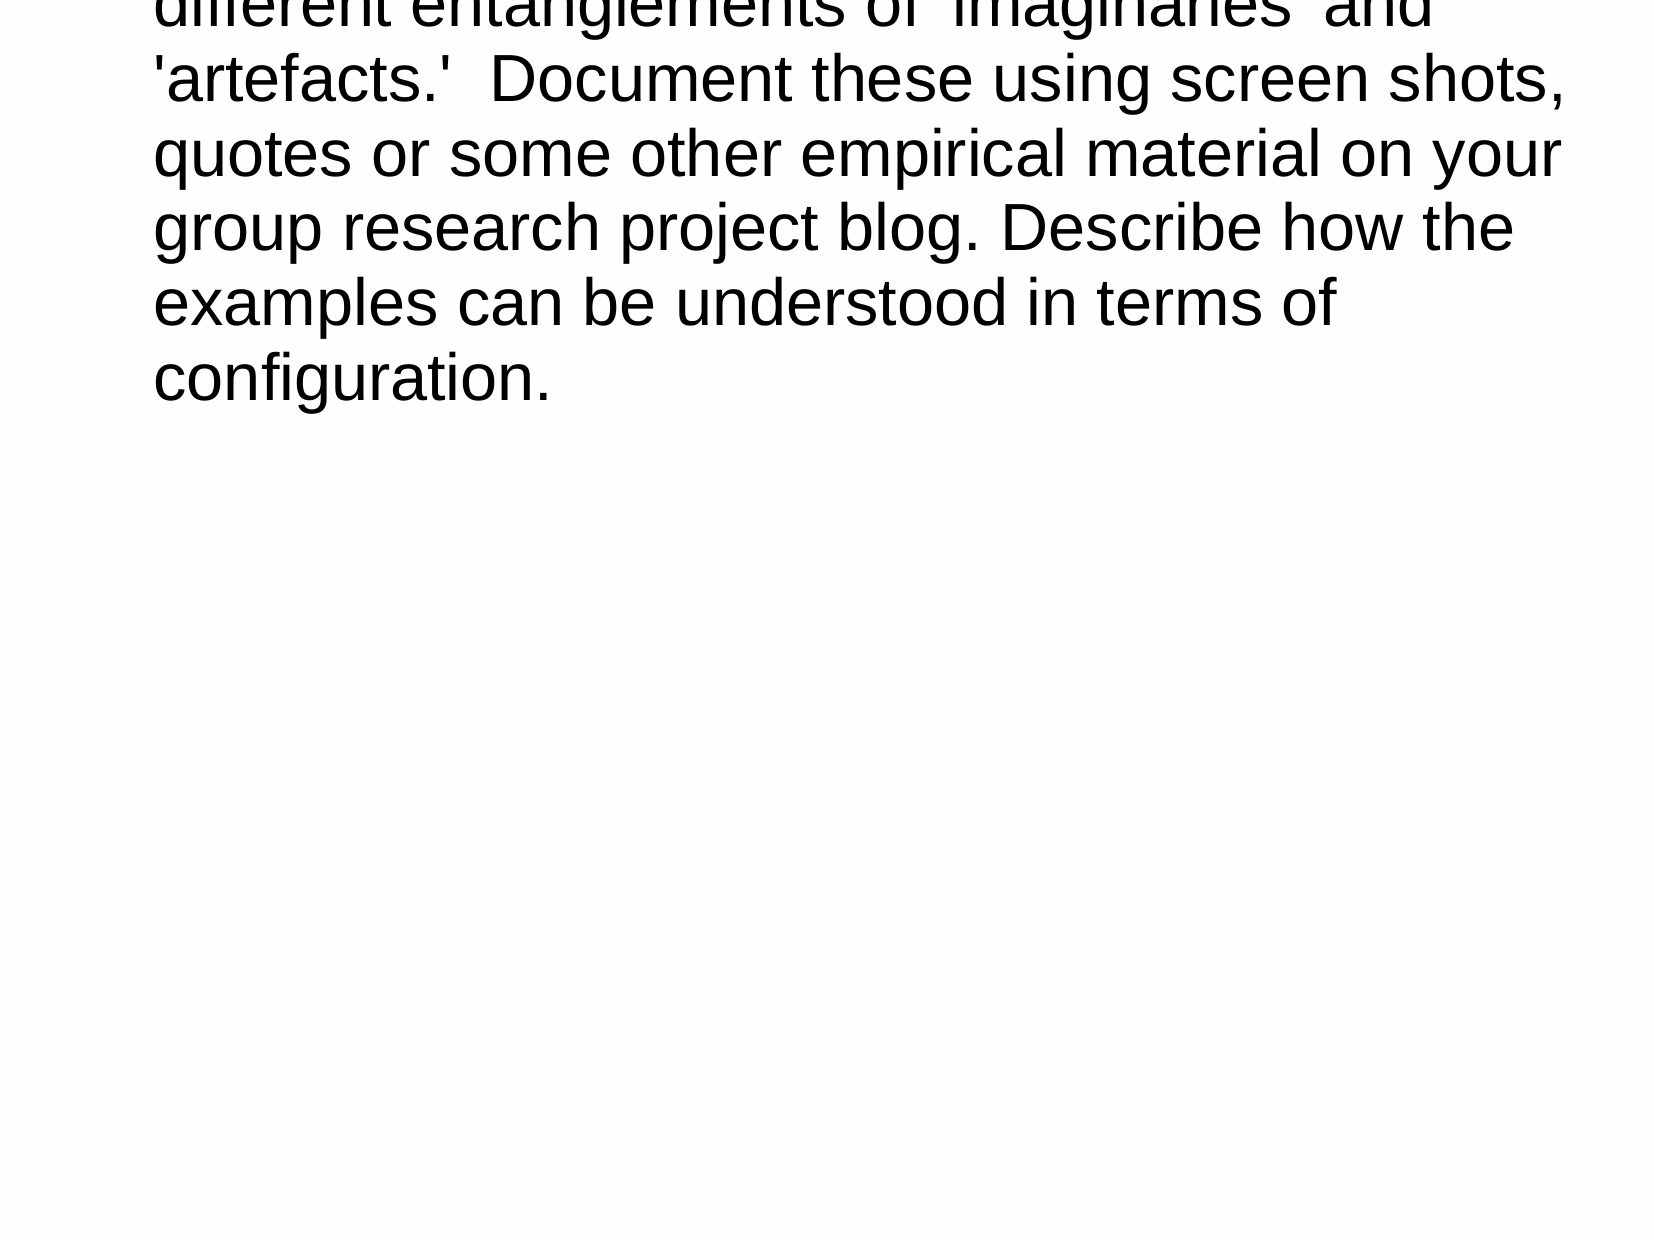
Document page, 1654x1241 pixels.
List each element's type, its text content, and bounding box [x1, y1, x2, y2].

title In relation to your research project, find 2 different entanglements of 'imaginaries' and 'artefacts.' Document these using screen shots, quotes or some other empirical material on your group research project blog. Describe how the examples can be understood in terms of configuration. [82, 0, 1571, 415]
